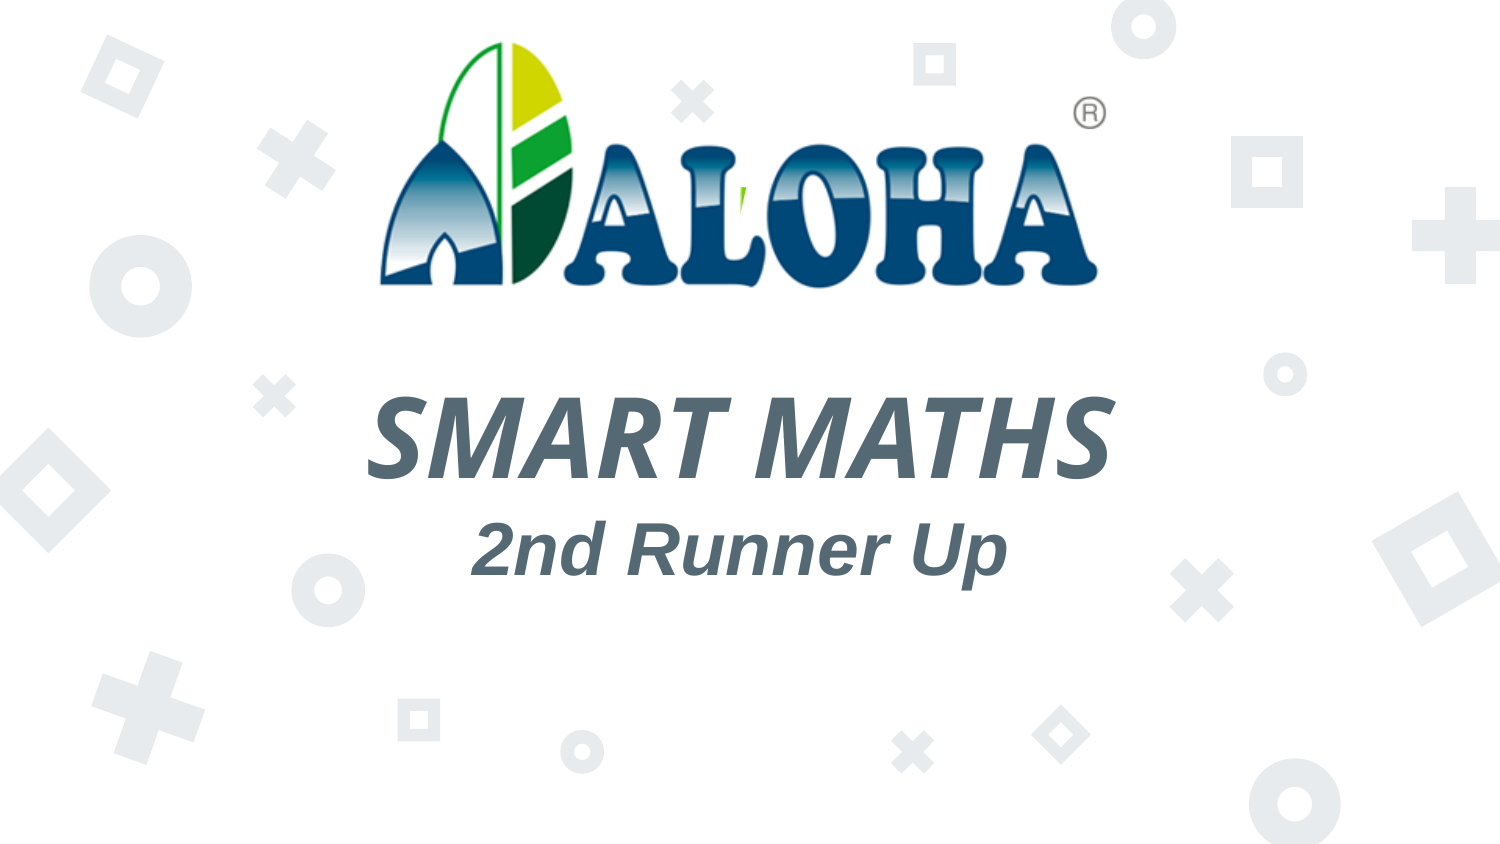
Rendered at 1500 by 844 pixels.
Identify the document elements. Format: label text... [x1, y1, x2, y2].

text_box SMART MATHS 2nd Runner Up [324, 354, 1158, 603]
picture [356, 23, 1122, 311]
